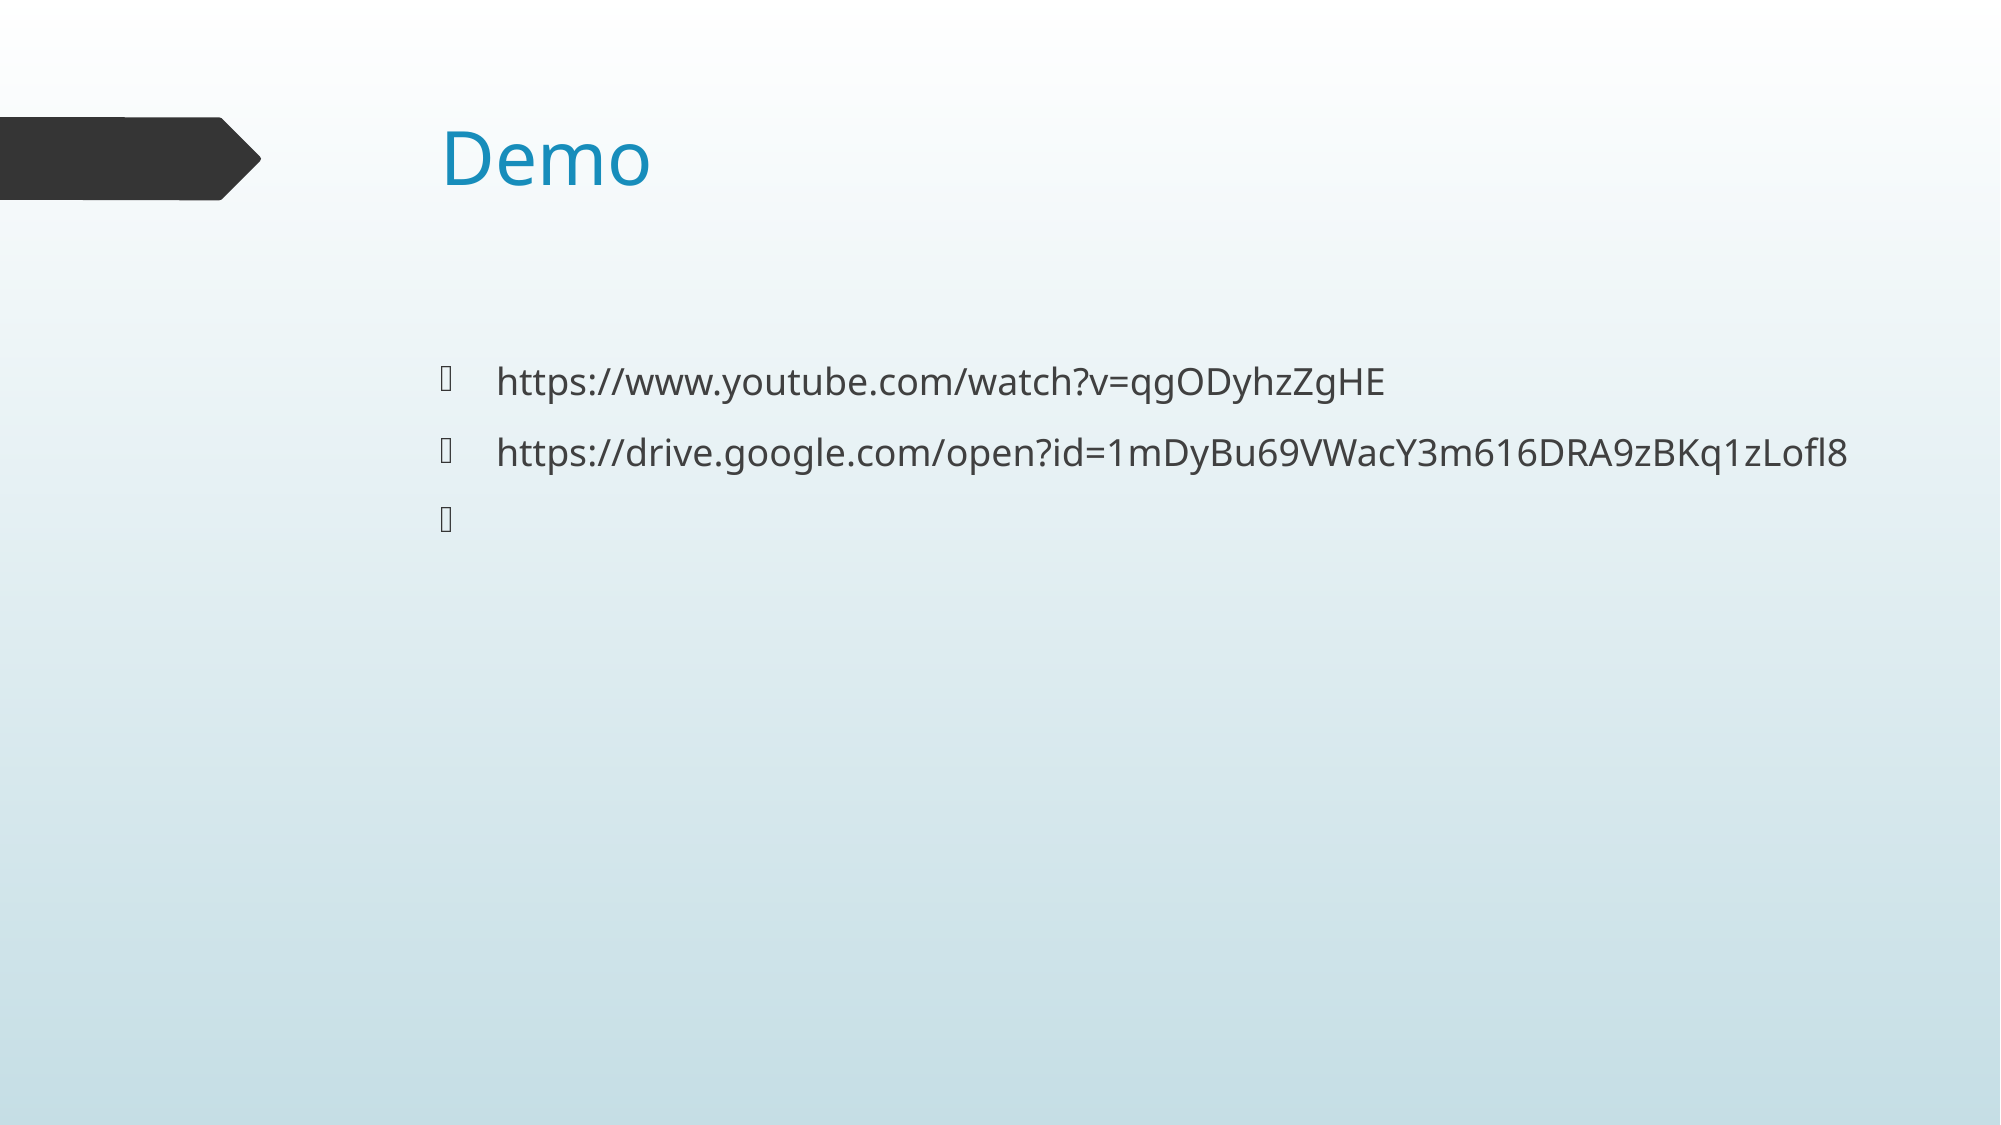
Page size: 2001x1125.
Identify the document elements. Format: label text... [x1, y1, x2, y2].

list https://www.youtube.com/watch?v=qgODyhzZgHE https://drive.google.com/open?id=1mDyBu69VWacY3m616DRA9zBKq1zLofl8 [424, 350, 1911, 970]
title Demo [425, 102, 1888, 313]
